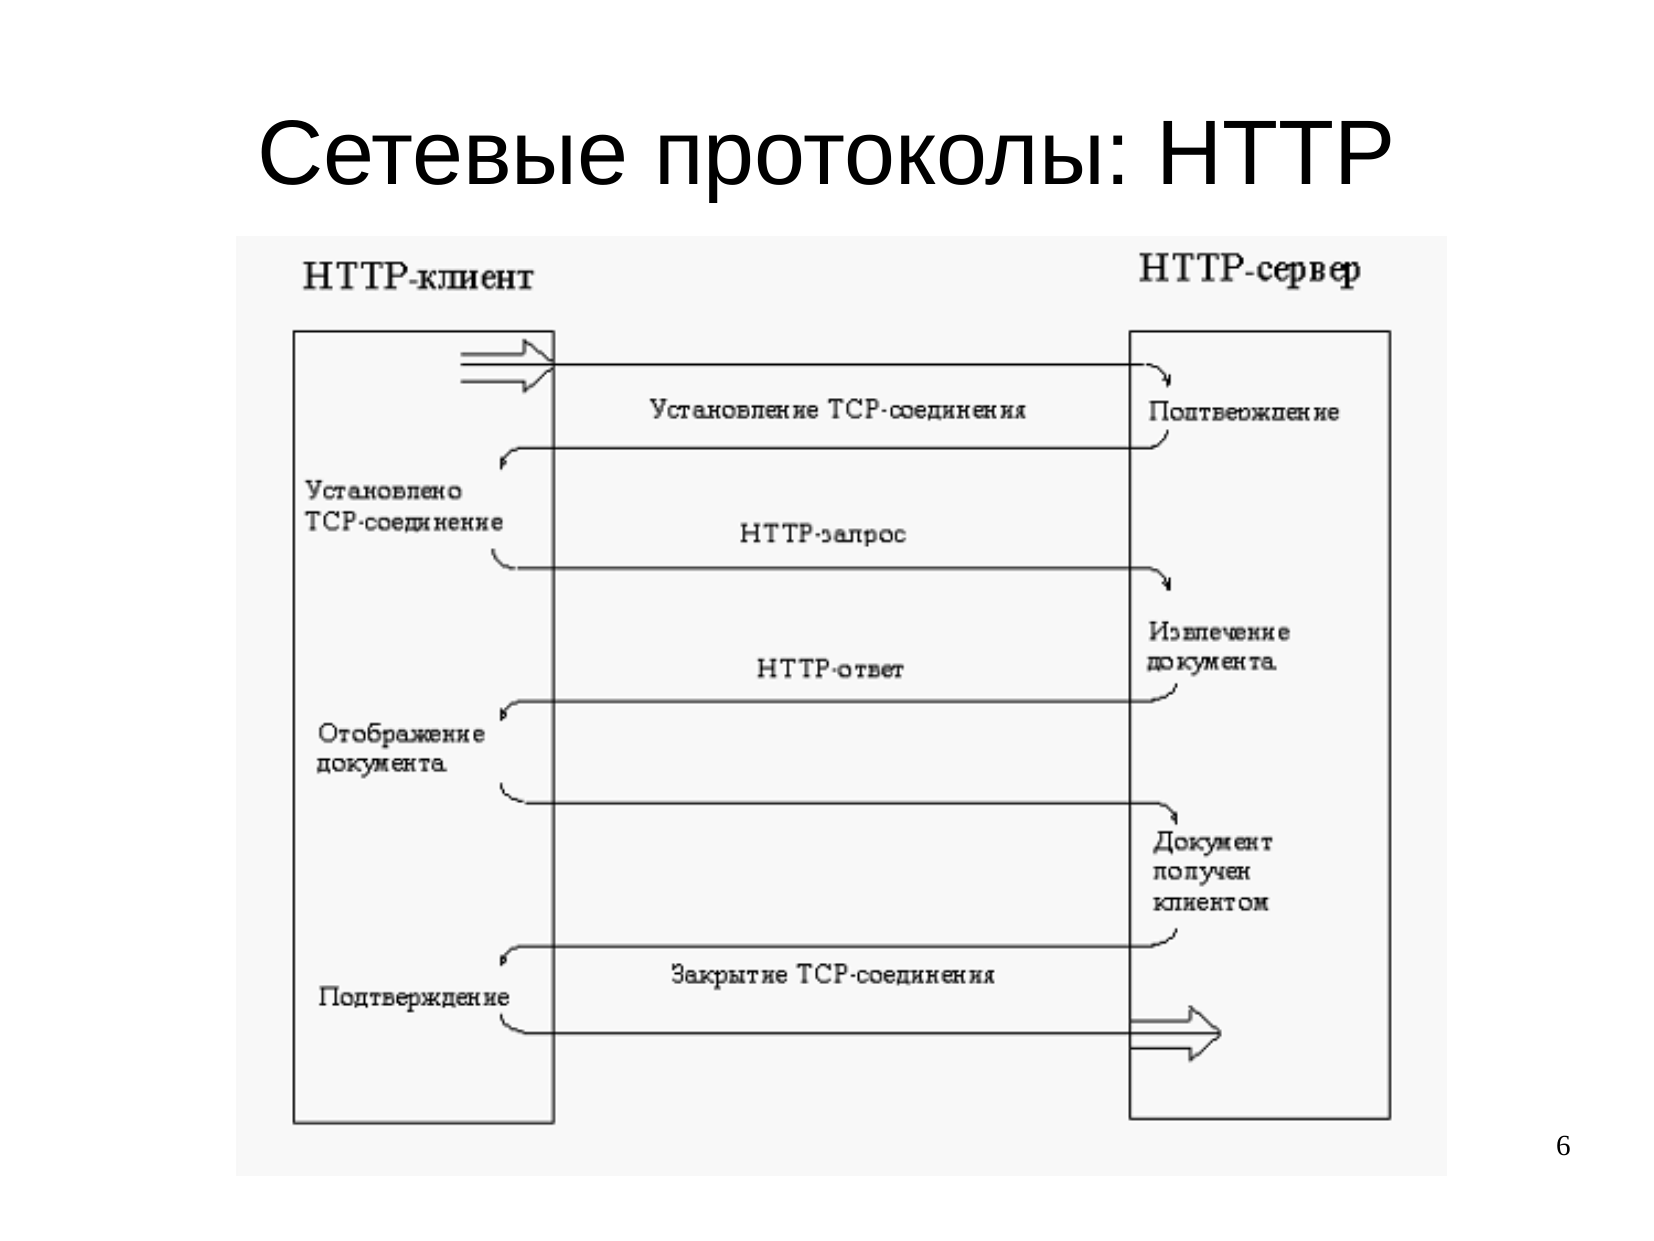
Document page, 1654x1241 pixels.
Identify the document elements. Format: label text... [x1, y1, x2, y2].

title Сетевые протоколы: HTTP [82, 56, 1571, 250]
picture [236, 236, 1447, 1176]
